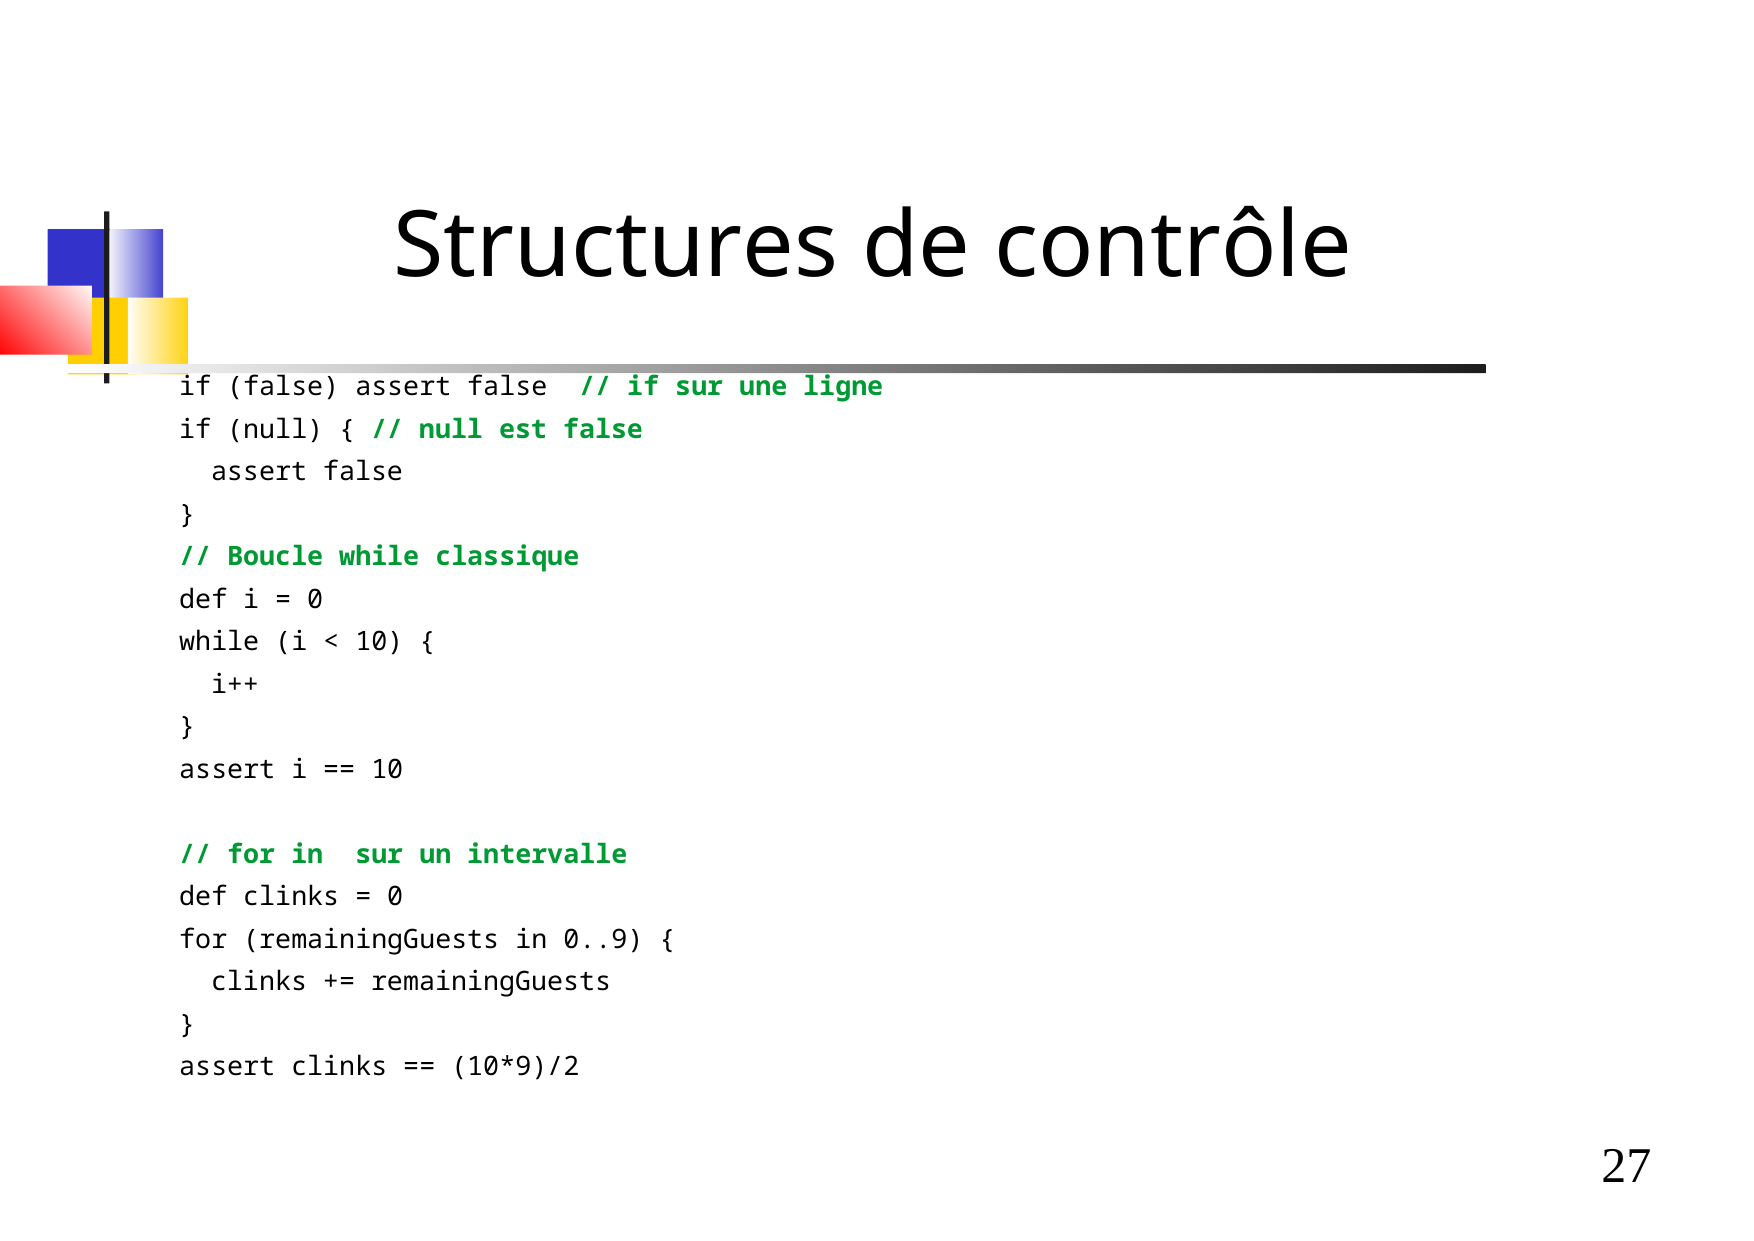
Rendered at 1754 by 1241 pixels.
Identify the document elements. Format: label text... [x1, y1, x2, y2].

list if (false) assert false // if sur une ligne if (null) { // null est false assert false } // Boucle while classique def i = 0 while (i < 10) { i++ } assert i == 10 // for in sur un intervalle def clinks = 0 for (remainingGuests in 0..9) { clinks += remainingGuests } assert clinks == (10*9)/2 [179, 371, 1567, 1091]
title Structures de contrôle [179, 139, 1567, 351]
